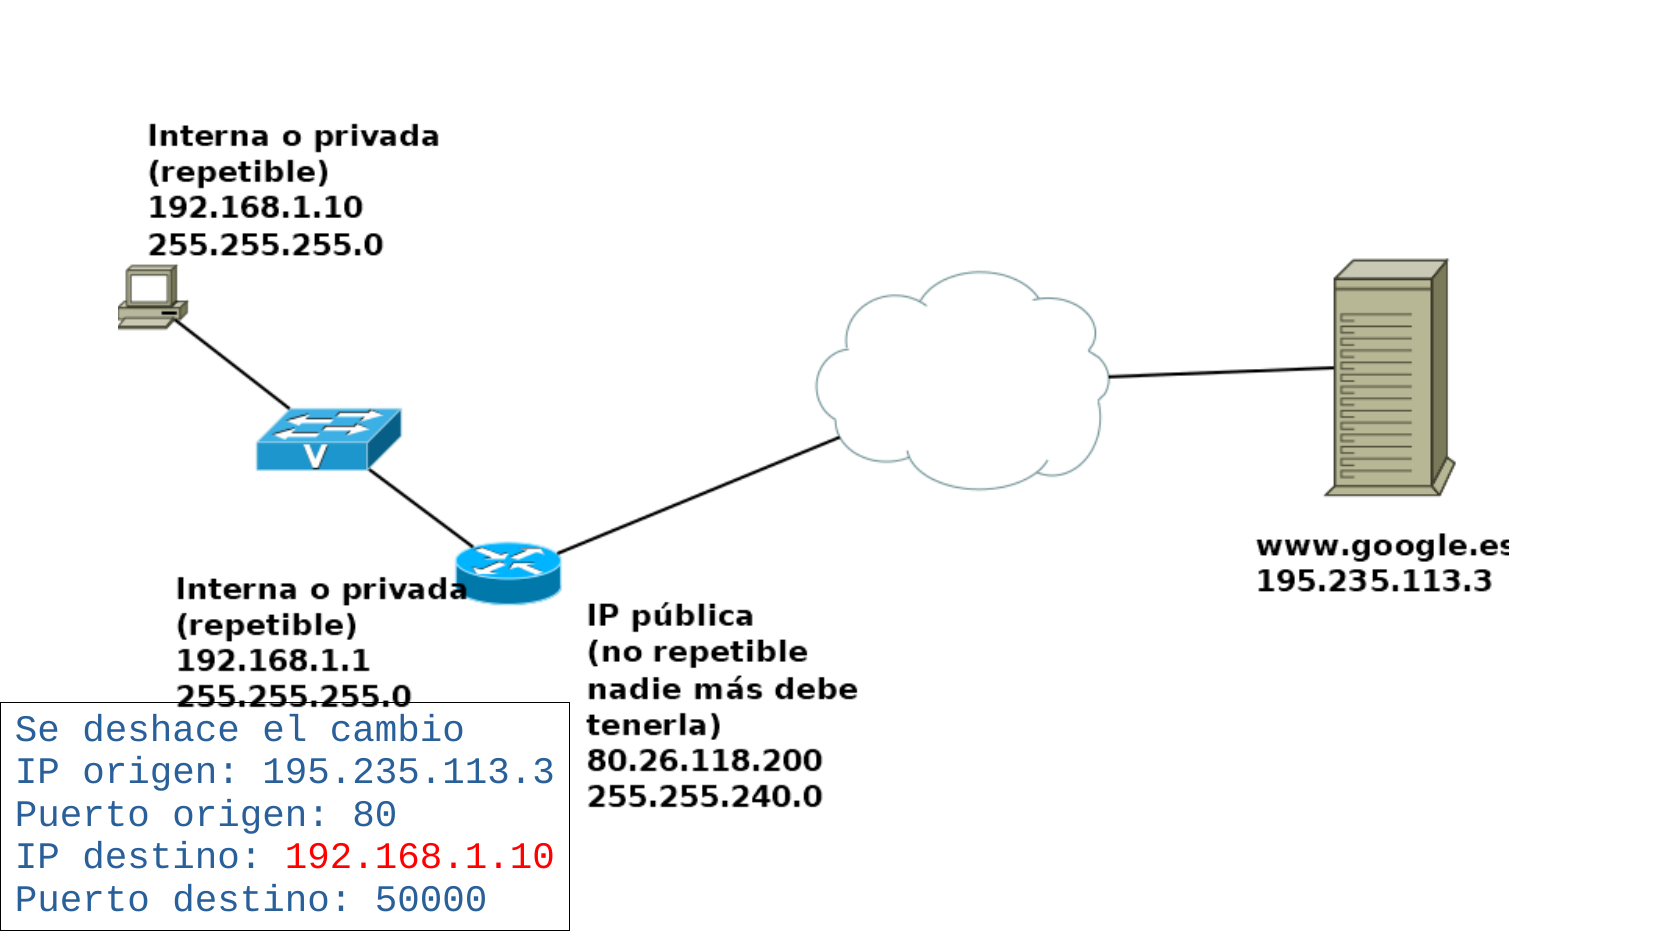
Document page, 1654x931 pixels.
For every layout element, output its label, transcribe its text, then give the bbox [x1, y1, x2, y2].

picture [118, 118, 1509, 815]
text_box Se deshace el cambio IP origen: 195.235.113.3 Puerto origen: 80 IP destino: 192.168.1.10 Puerto destino: 50000 [0, 702, 570, 931]
